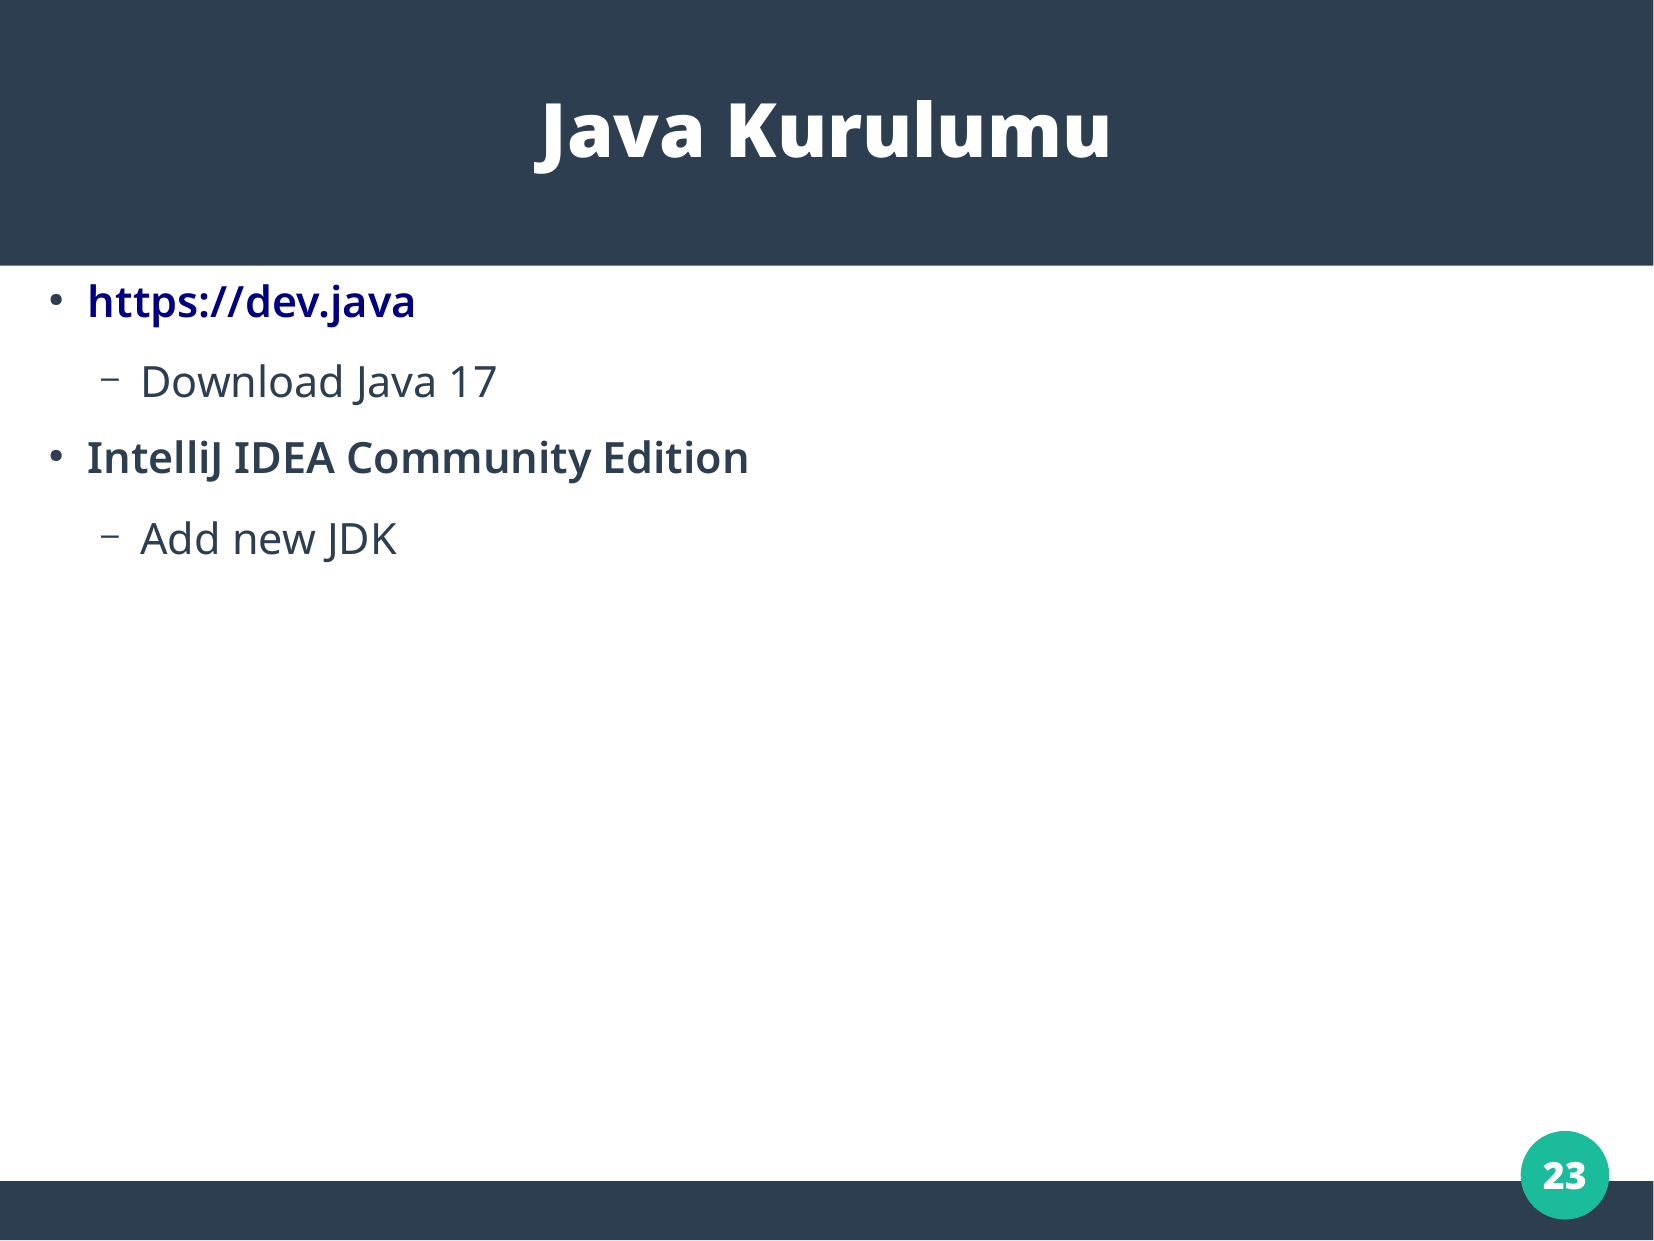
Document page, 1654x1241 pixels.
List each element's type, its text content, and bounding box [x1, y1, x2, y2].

list https://dev.java Download Java 17 IntelliJ IDEA Community Edition Add new JDK [35, 271, 1571, 567]
title Java Kurulumu [59, 49, 1595, 207]
